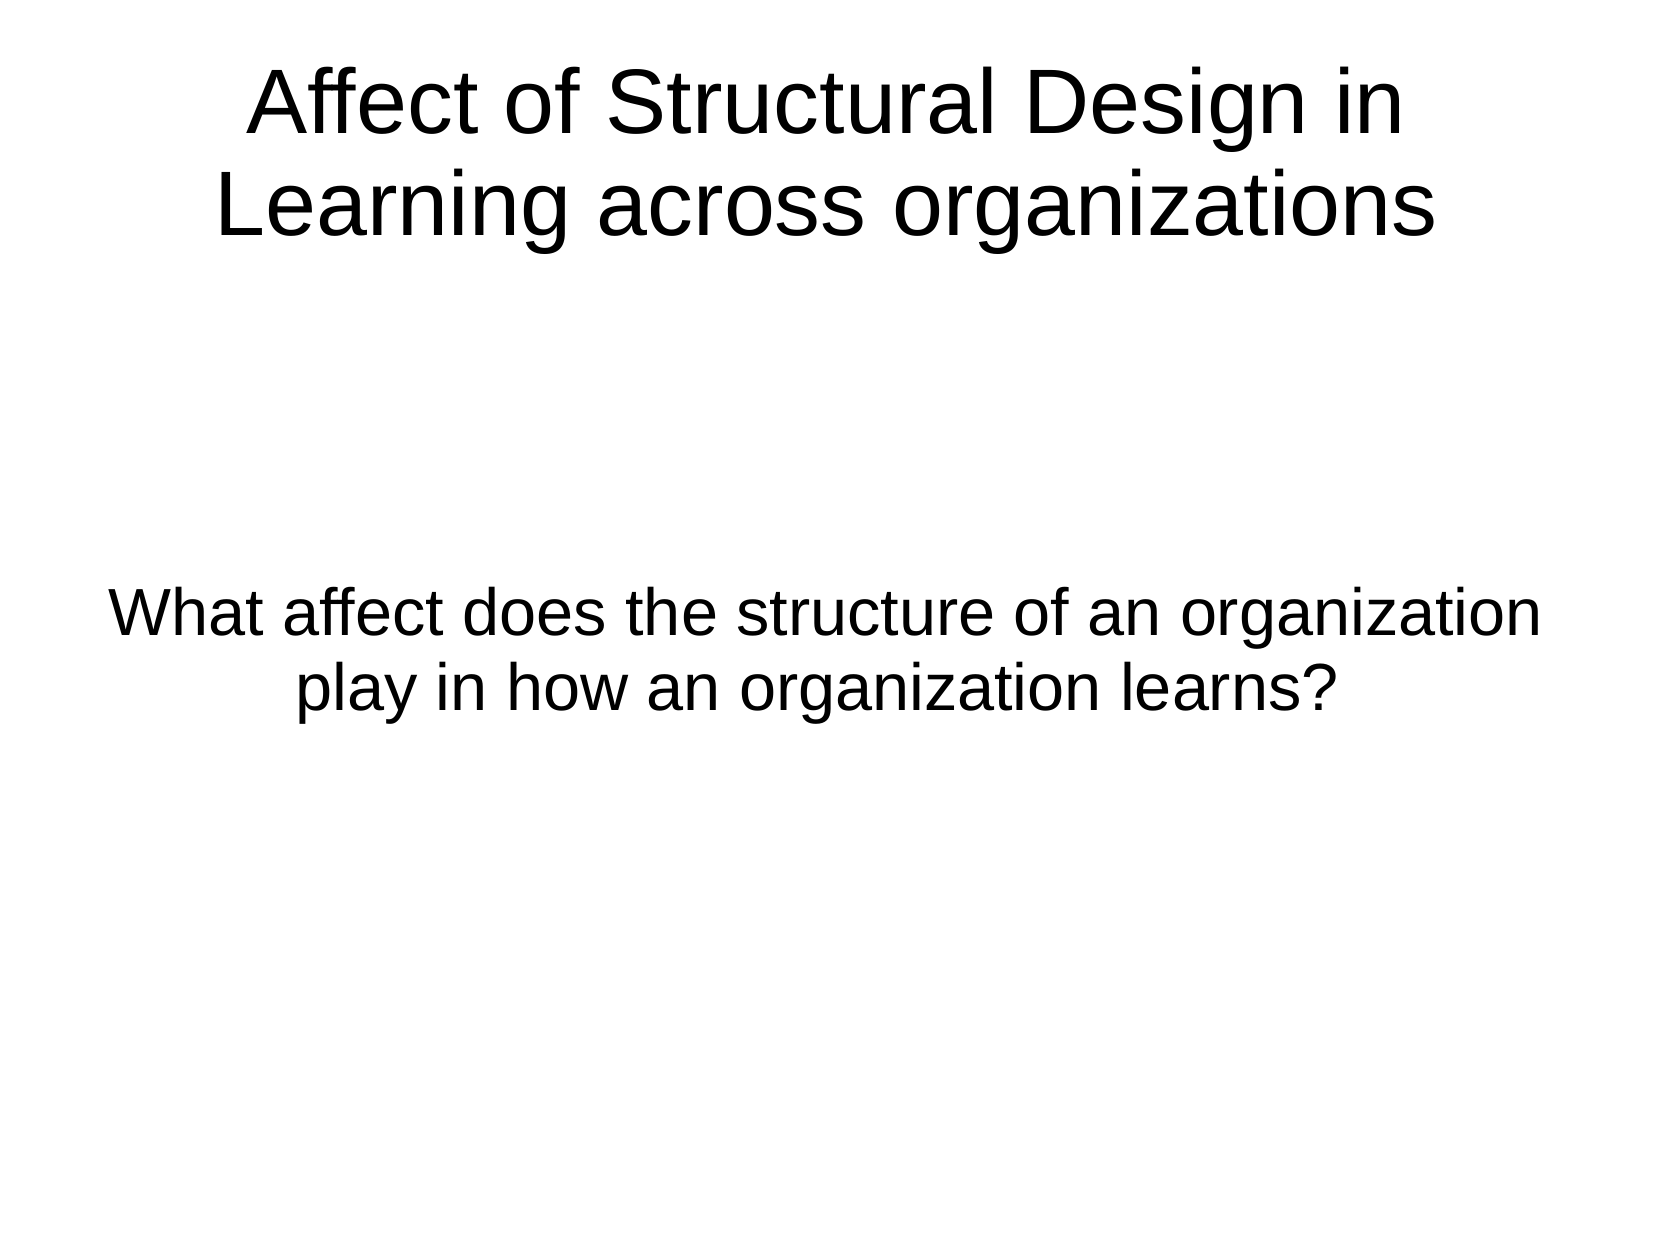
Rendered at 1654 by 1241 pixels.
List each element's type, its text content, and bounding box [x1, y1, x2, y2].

subtitle What affect does the structure of an organization play in how an organization learns? [82, 290, 1571, 1010]
title Affect of Structural Design in Learning across organizations [82, 49, 1571, 257]
